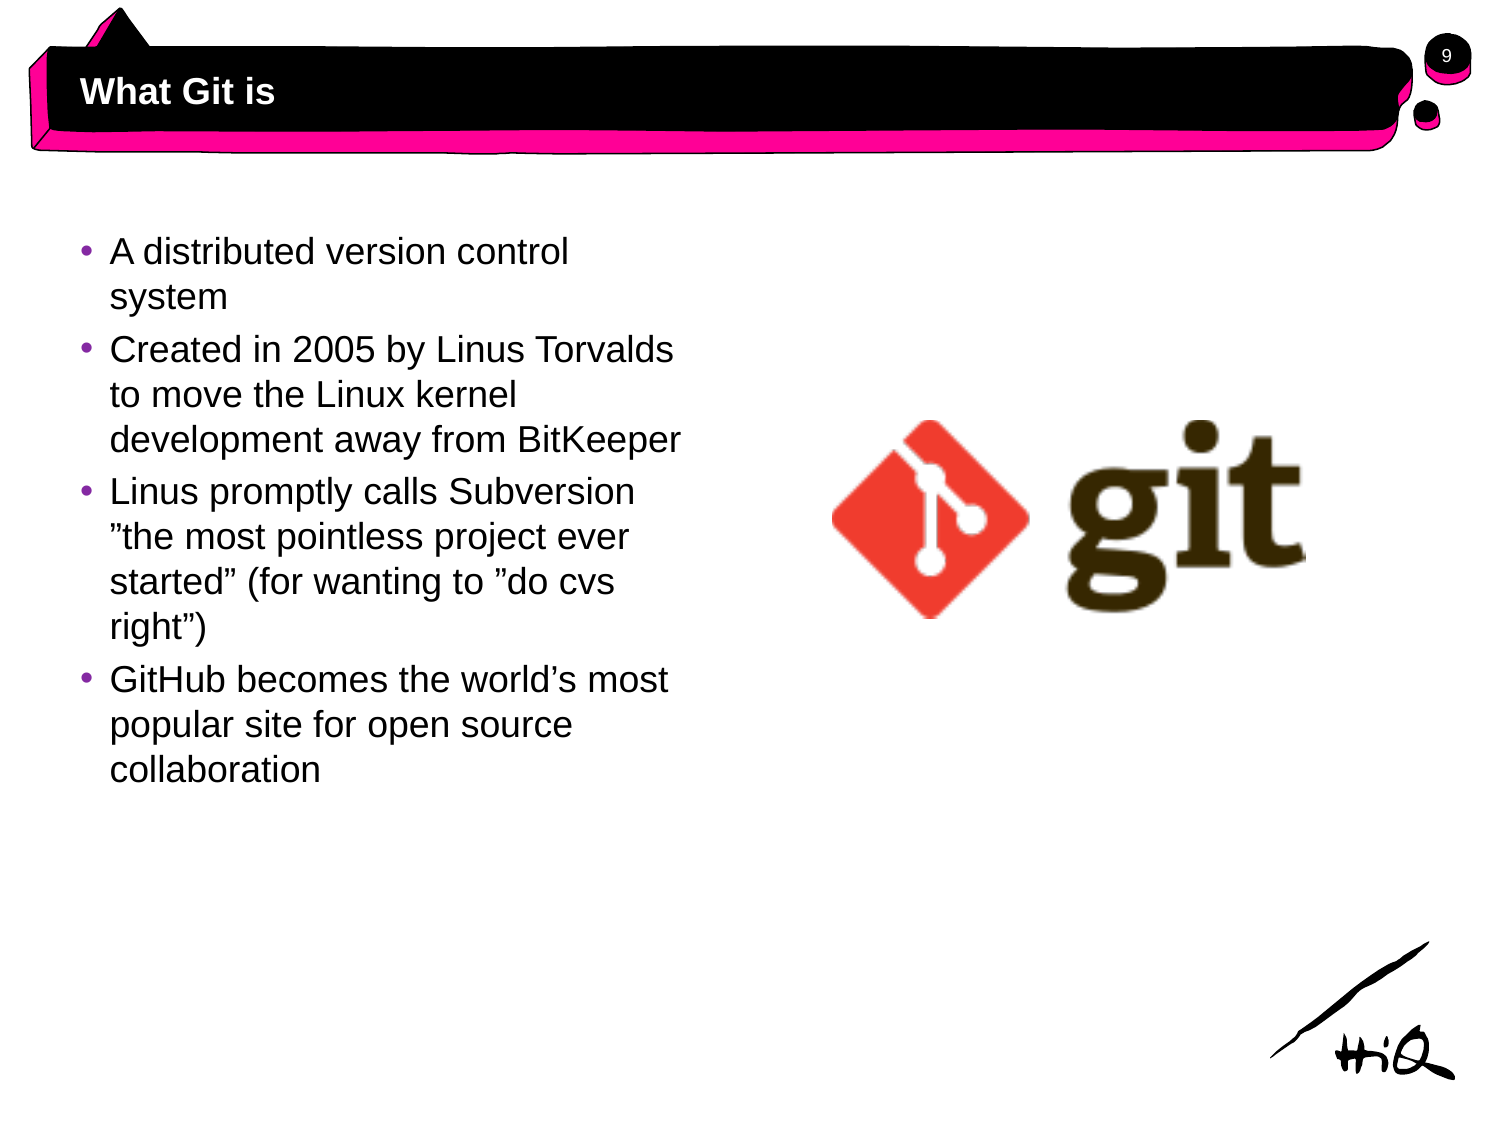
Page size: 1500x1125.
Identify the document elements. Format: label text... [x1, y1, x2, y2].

title What Git is [64, 54, 1365, 126]
picture [832, 420, 1306, 619]
list A distributed version control system Created in 2005 by Linus Torvalds to move the Linux kernel development away from BitKeeper Linus promptly calls Subversion ”the most pointless project ever started” (for wanting to ”do cvs right”) GitHub becomes the world’s most popular site for open source collaboration [64, 220, 703, 929]
slide_number <number> [1423, 30, 1471, 79]
